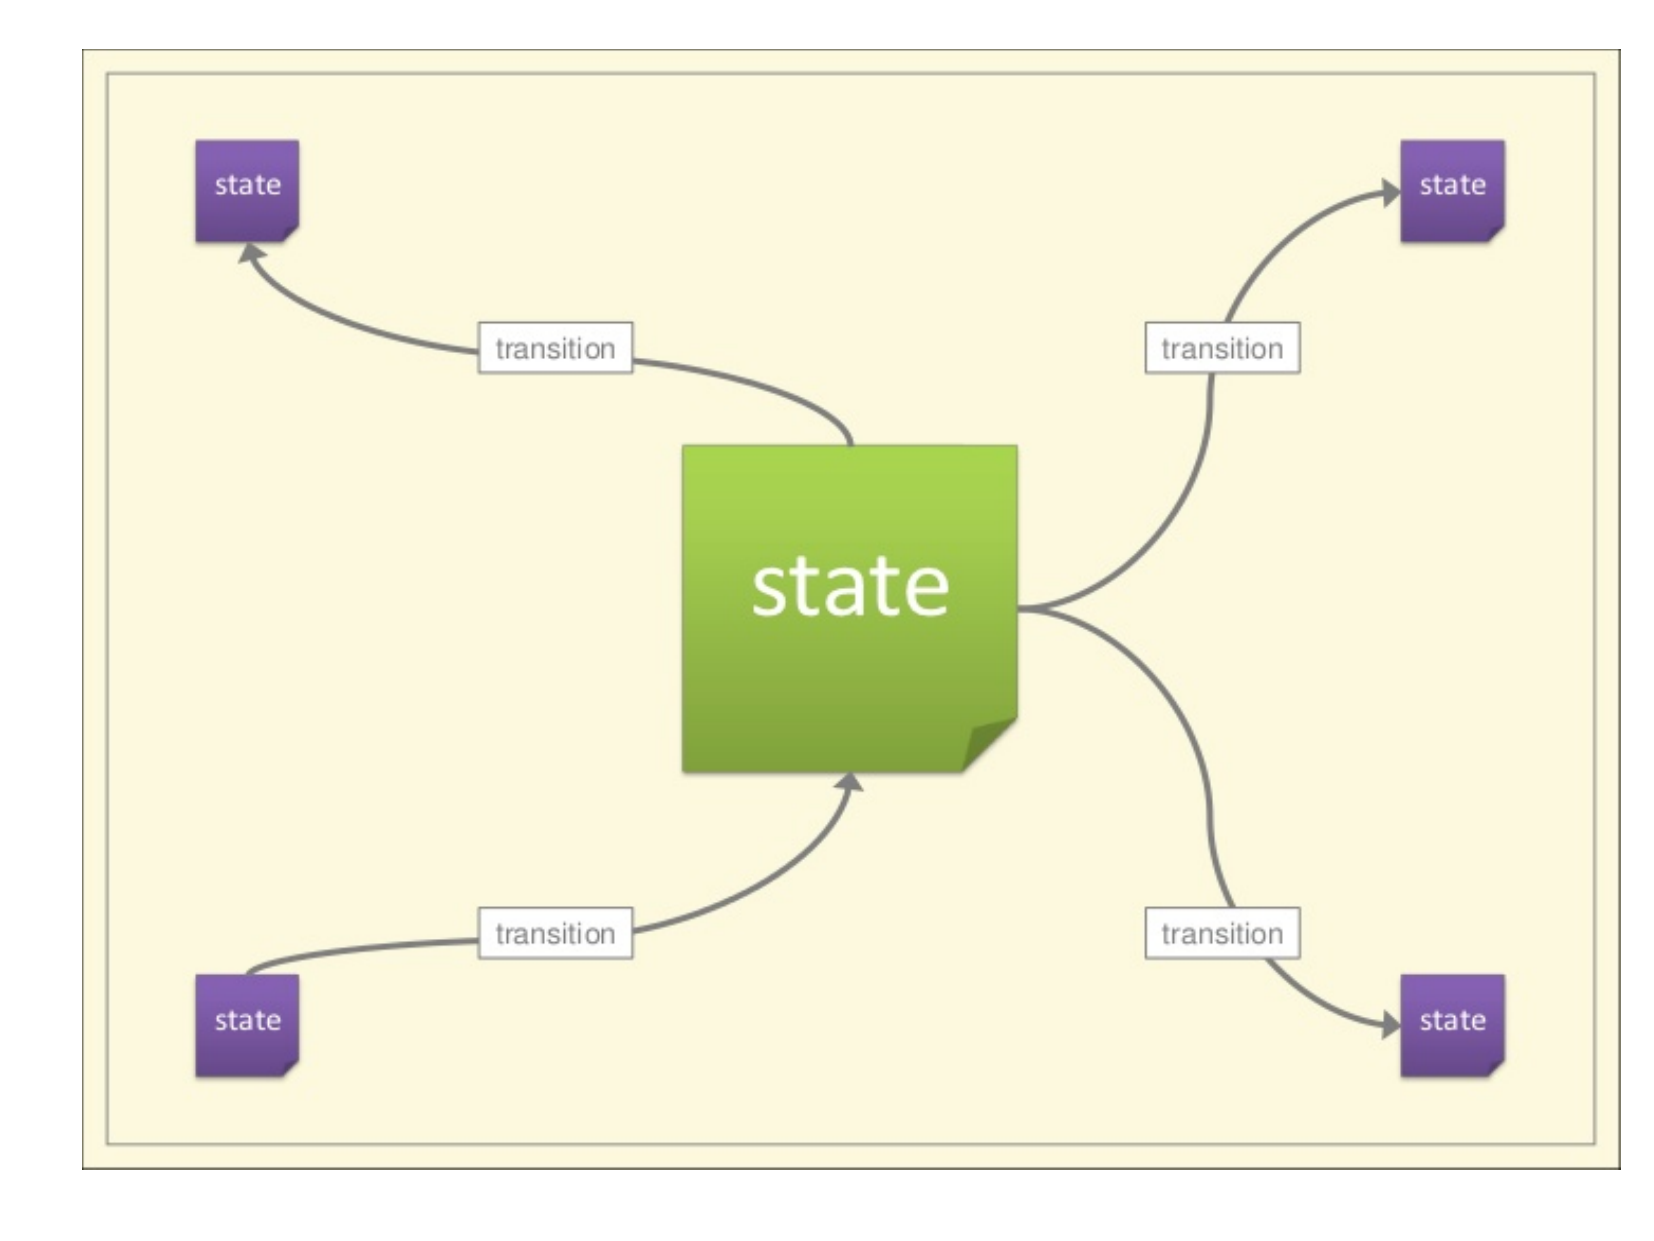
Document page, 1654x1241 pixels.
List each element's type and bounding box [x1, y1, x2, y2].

picture [82, 49, 1621, 1171]
